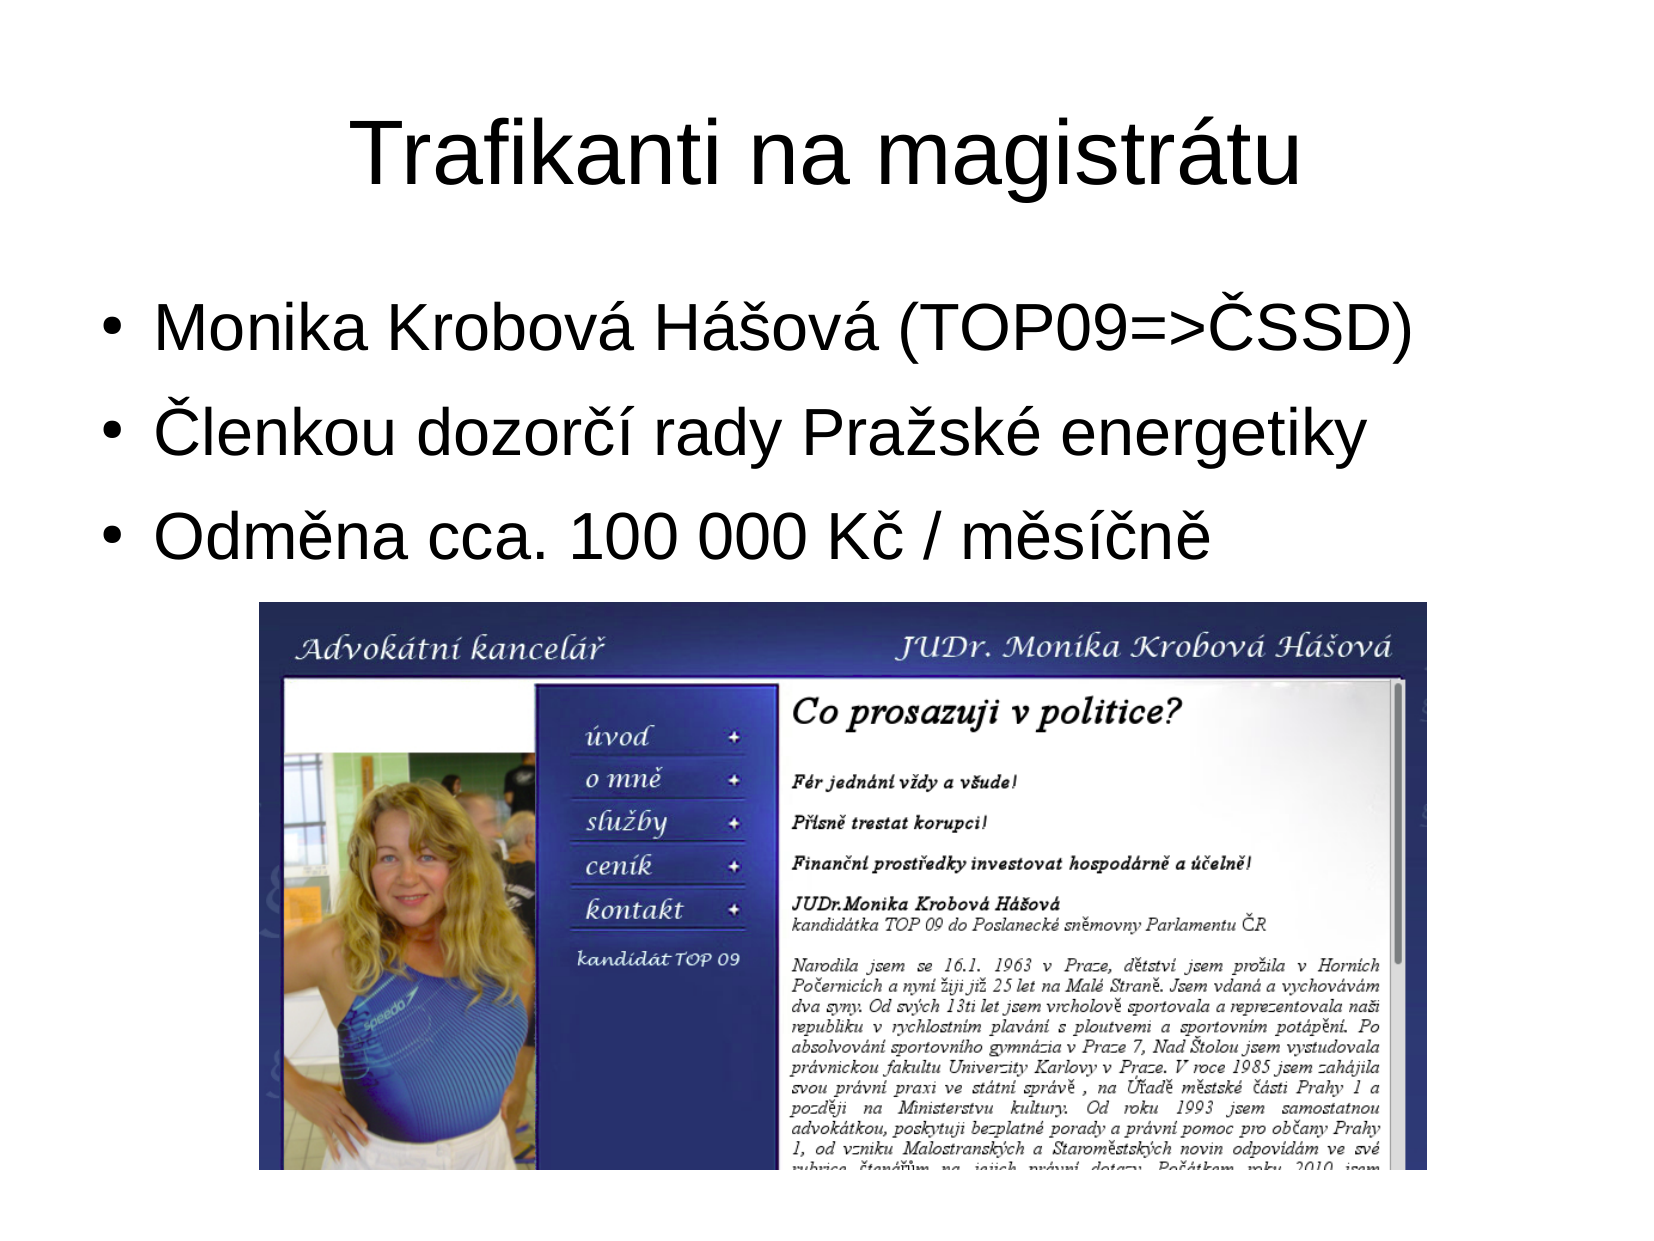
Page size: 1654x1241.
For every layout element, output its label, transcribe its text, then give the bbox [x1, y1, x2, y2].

title Trafikanti na magistrátu [82, 49, 1571, 257]
list Monika Krobová Hášová (TOP09=>ČSSD) Členkou dozorčí rady Pražské energetiky Odměna cca. 100 000 Kč / měsíčně [82, 290, 1571, 1010]
picture [259, 602, 1427, 1170]
